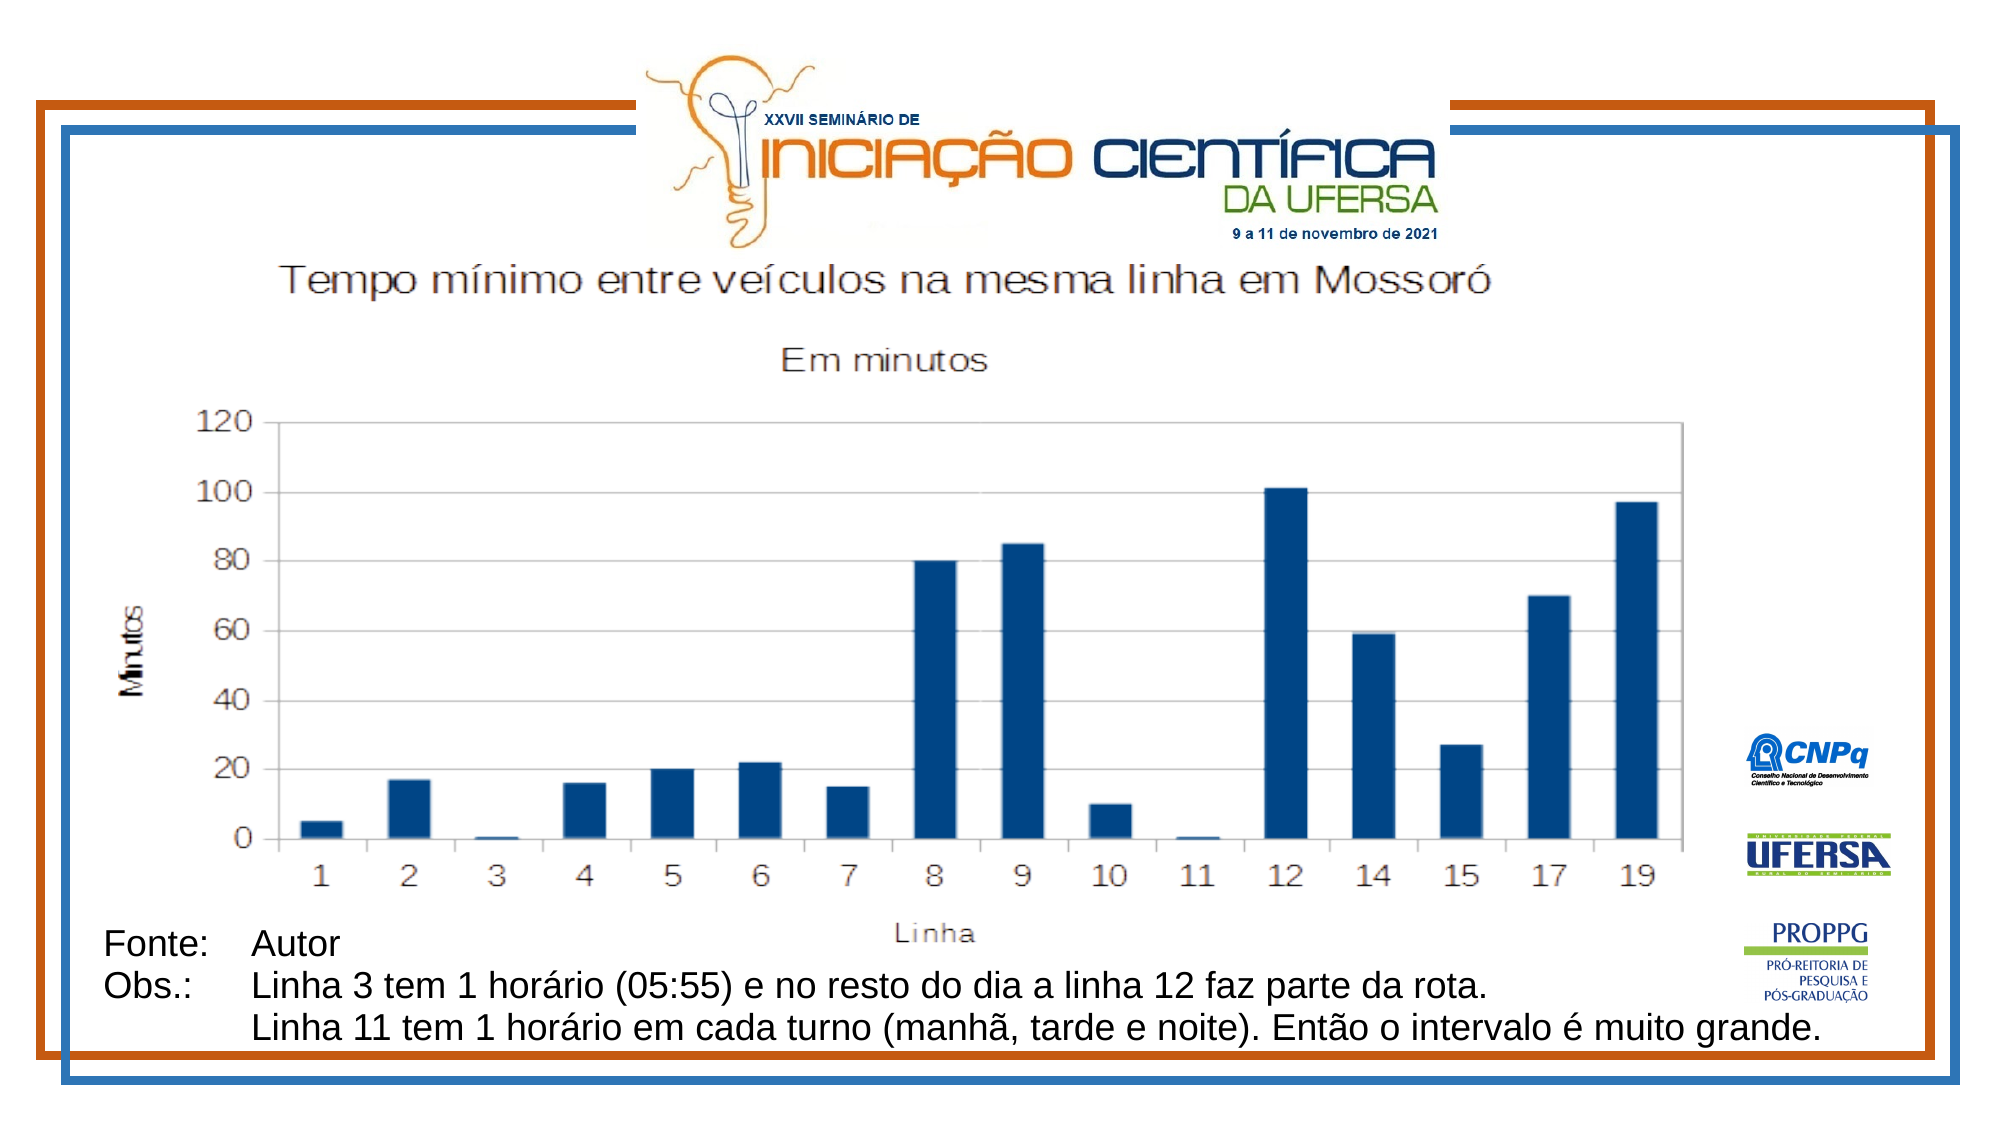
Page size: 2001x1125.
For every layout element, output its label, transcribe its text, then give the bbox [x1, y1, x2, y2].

picture [118, 264, 1684, 945]
picture [1744, 726, 1874, 787]
picture [636, 44, 1450, 259]
picture [1747, 833, 1891, 876]
text_box Fonte: Autor Obs.: Linha 3 tem 1 horário (05:55) e no resto do dia a linha 12 faz parte da rota. Linha 11 tem 1 horário em cada turno (manhã, tarde e noite). Então o intervalo é muito grande. [88, 915, 1839, 1057]
picture [1839, 923, 1868, 1003]
